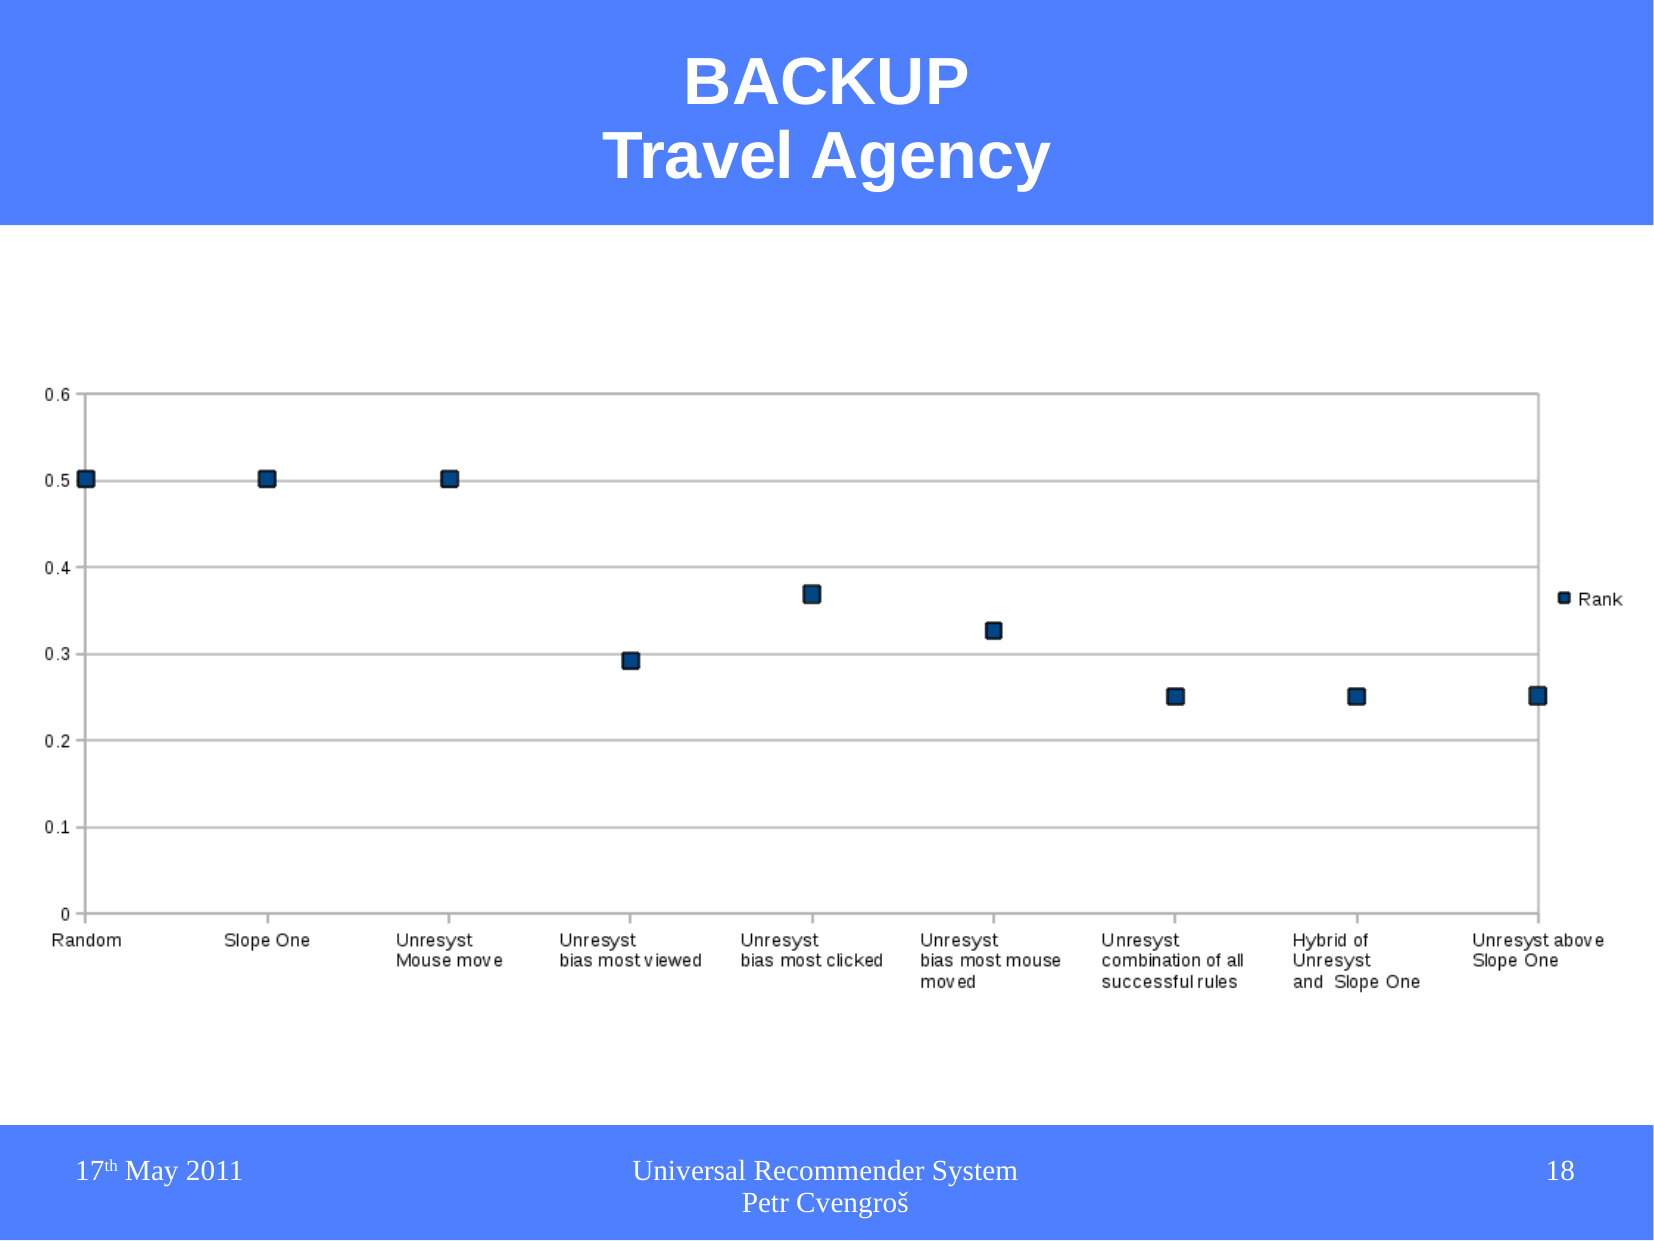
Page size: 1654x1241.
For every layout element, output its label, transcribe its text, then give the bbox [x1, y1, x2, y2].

title BACKUP Travel Agency [82, 32, 1571, 205]
picture [31, 371, 1630, 1001]
